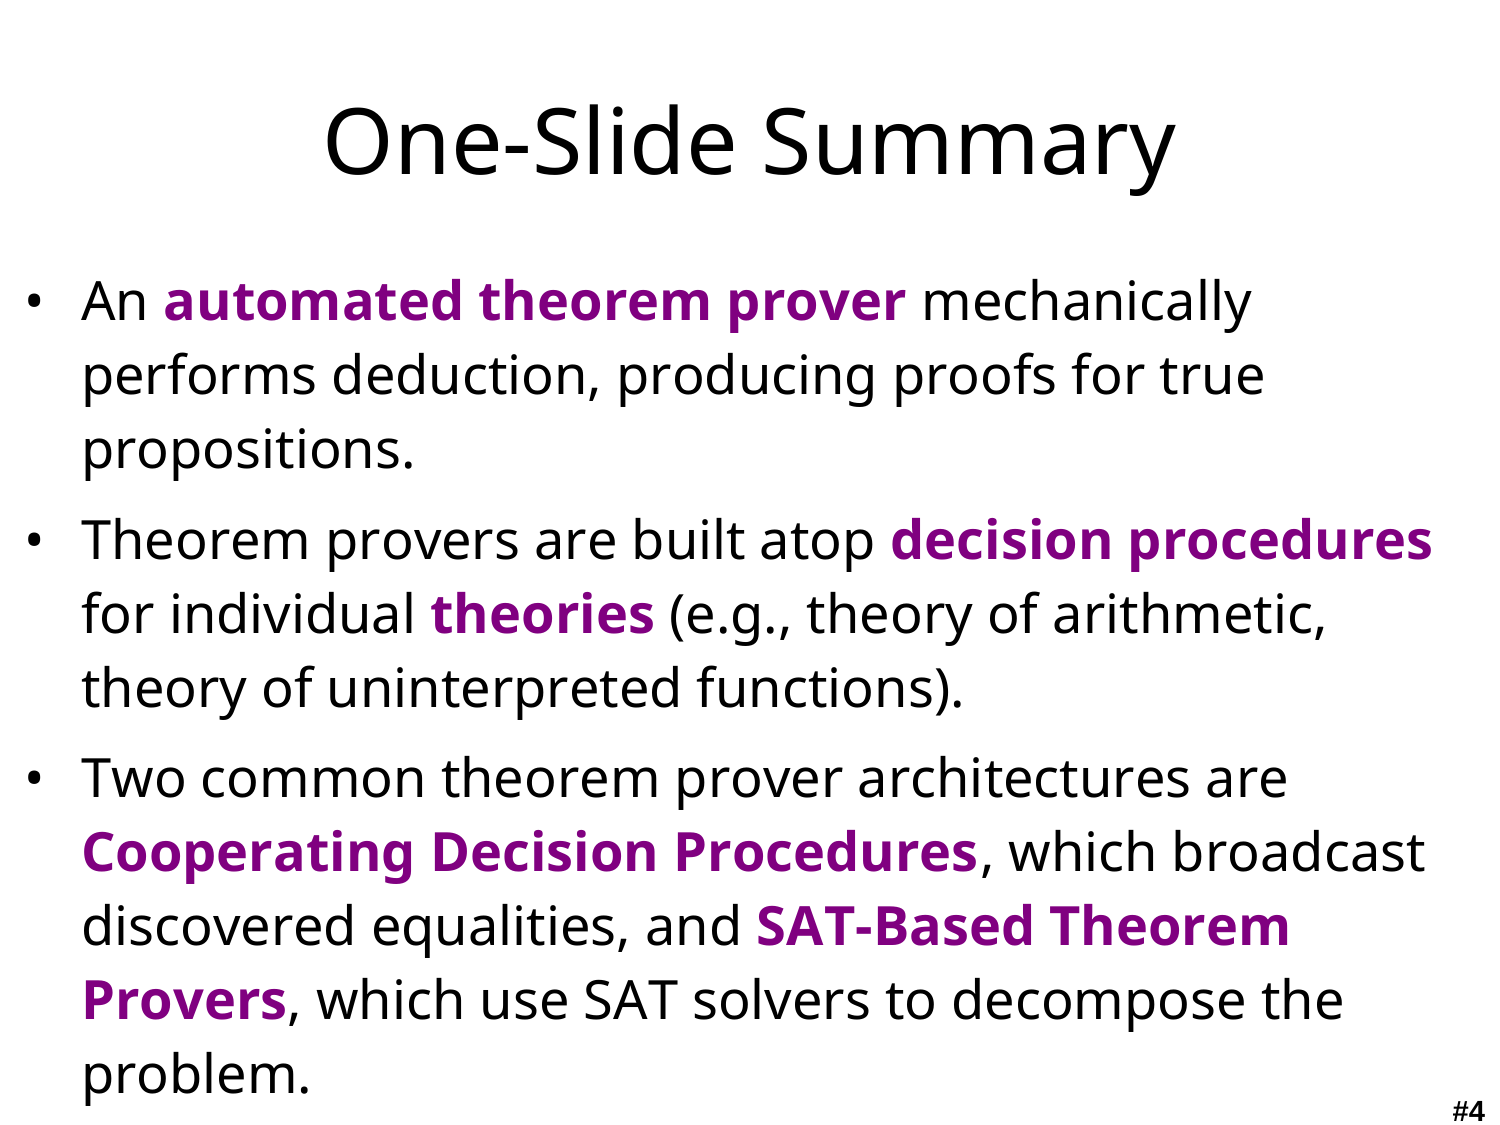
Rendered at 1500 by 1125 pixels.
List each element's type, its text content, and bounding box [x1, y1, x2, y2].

title One-Slide Summary [24, 45, 1476, 233]
list An automated theorem prover mechanically performs deduction, producing proofs for true propositions. Theorem provers are built atop decision procedures for individual theories (e.g., theory of arithmetic, theory of uninterpreted functions). Two common theorem prover architectures are Cooperating Decision Procedures, which broadcast discovered equalities, and SAT-Based Theorem Provers, which use SAT solvers to decompose the problem. Proof Checking is equivalent to type checking in a dependent type system. [24, 262, 1476, 1101]
